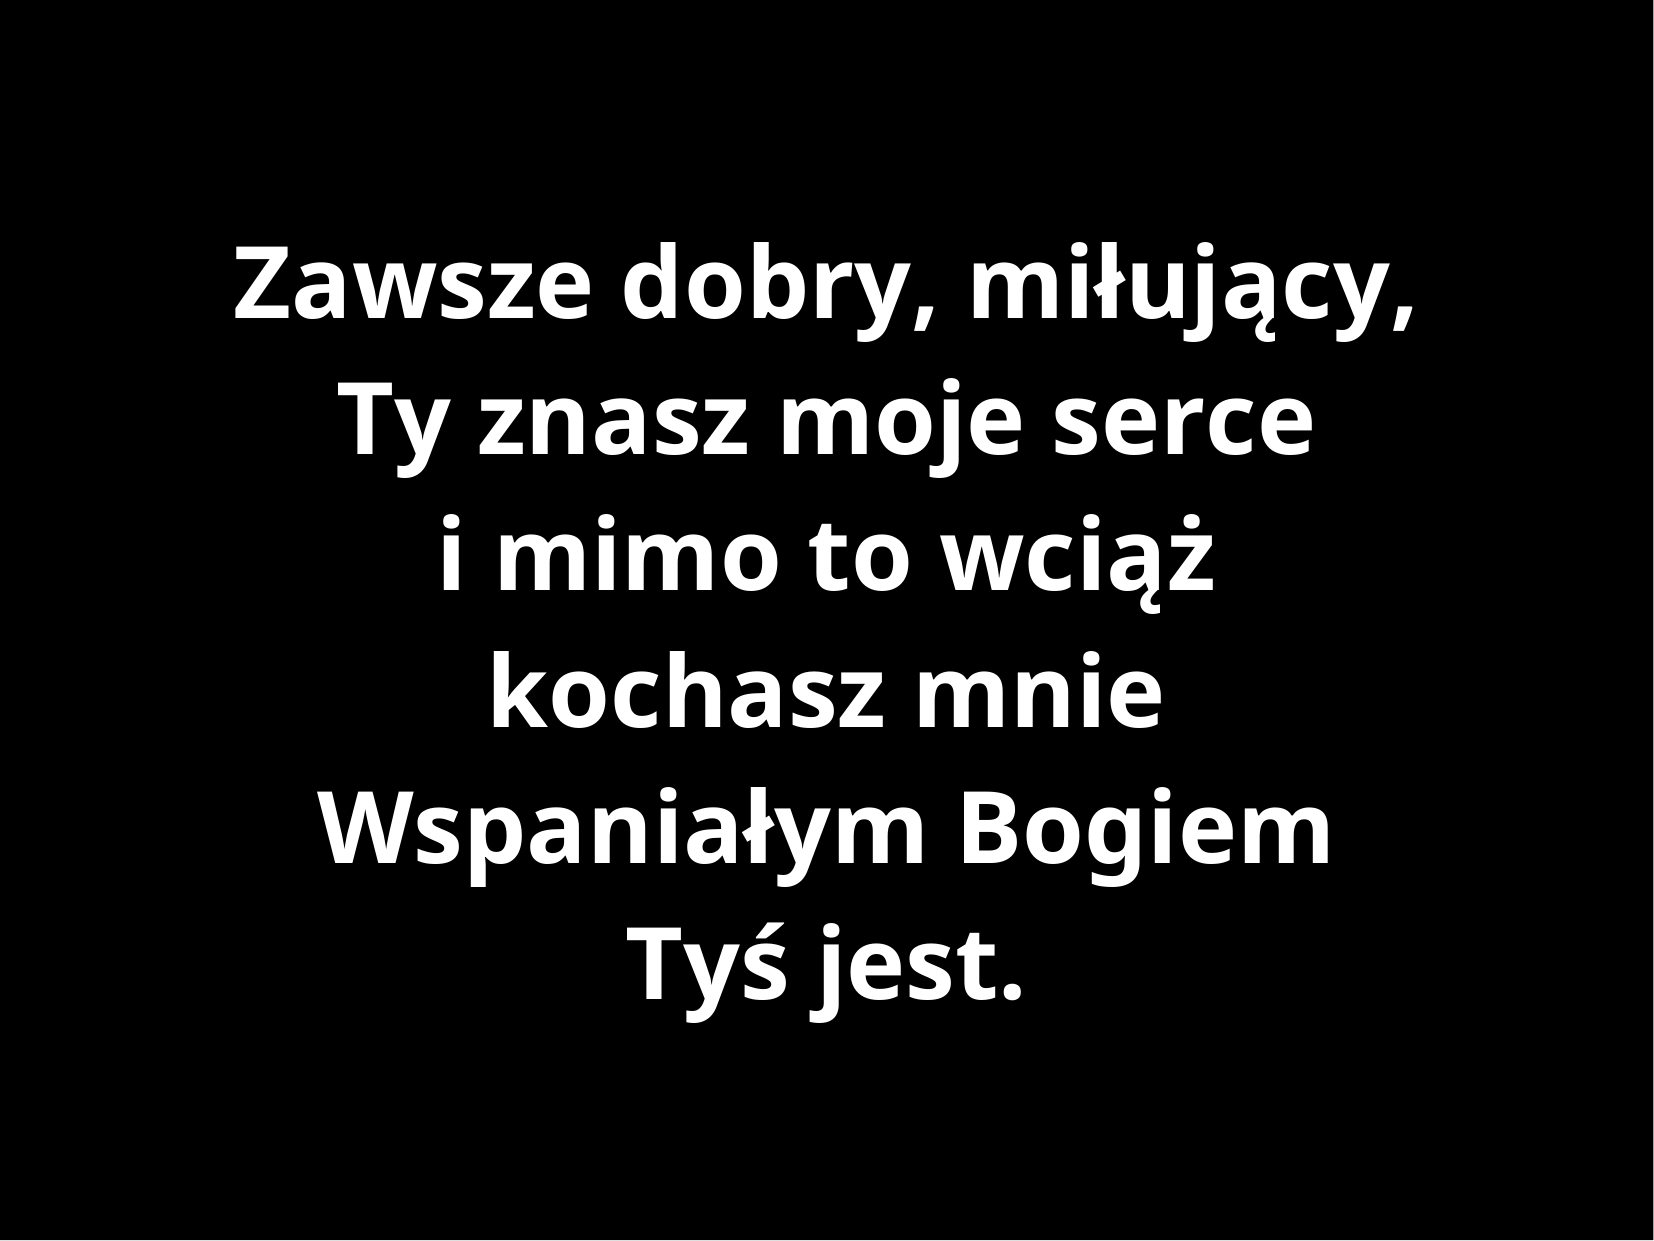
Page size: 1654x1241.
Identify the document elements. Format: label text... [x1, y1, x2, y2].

title Zawsze dobry, miłujący, Ty znasz moje serce i mimo to wciąż kochasz mnie Wspaniałym Bogiem Tyś jest. [0, 0, 1654, 1241]
